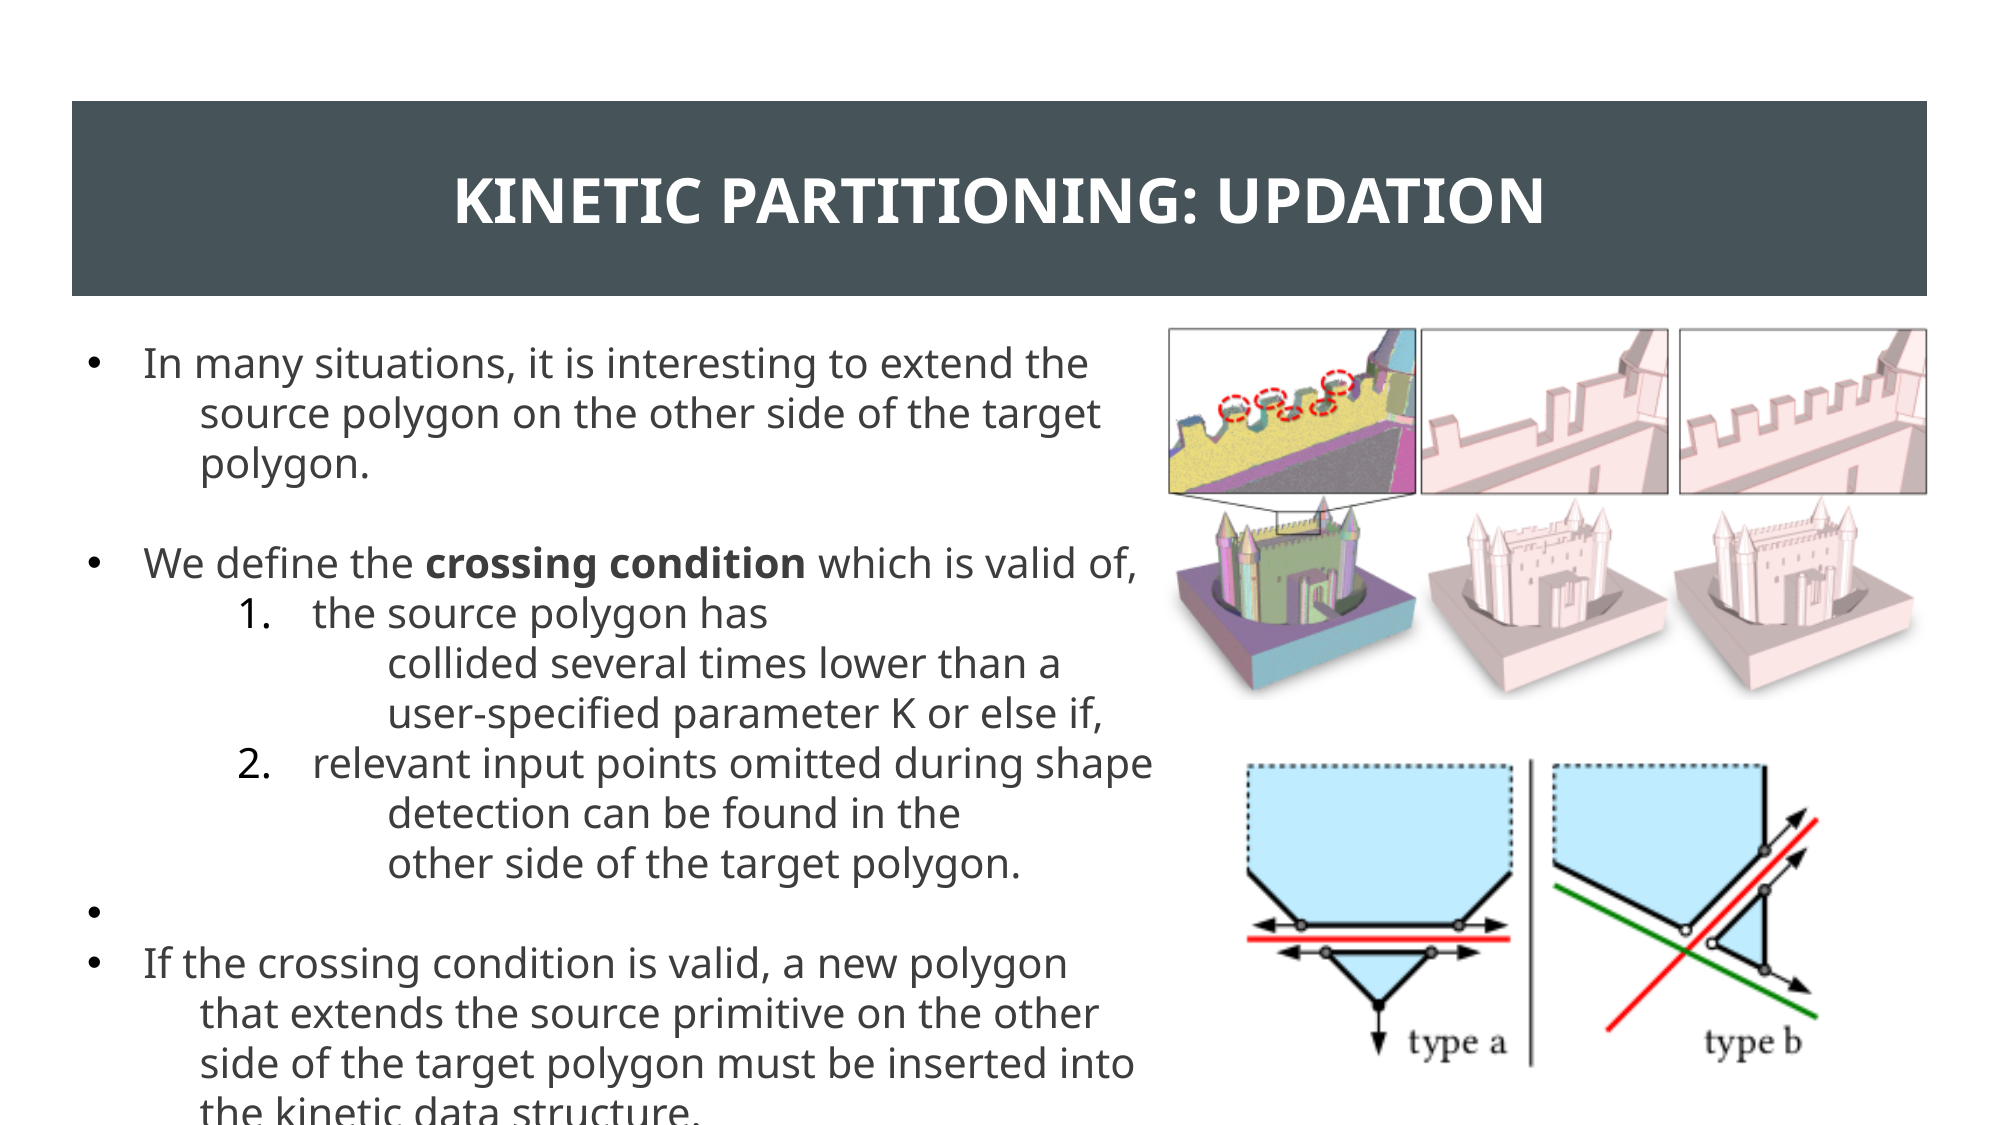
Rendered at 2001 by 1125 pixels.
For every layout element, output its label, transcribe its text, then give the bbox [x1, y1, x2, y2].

title KINETIC PARTITIONING: UPDATION [95, 115, 1905, 282]
picture [1161, 316, 1947, 700]
picture [1229, 755, 1840, 1075]
text_box In many situations, it is interesting to extend the source polygon on the other side of the target polygon. We define the crossing condition which is valid of, the source polygon has collided several times lower than a user-specified parameter K or else if, relevant input points omitted during shape detection can be found in the other side of the target polygon. If the crossing condition is valid, a new polygon that extends the source primitive on the other side of the target polygon must be inserted into the kinetic data structure. [72, 329, 1171, 1052]
